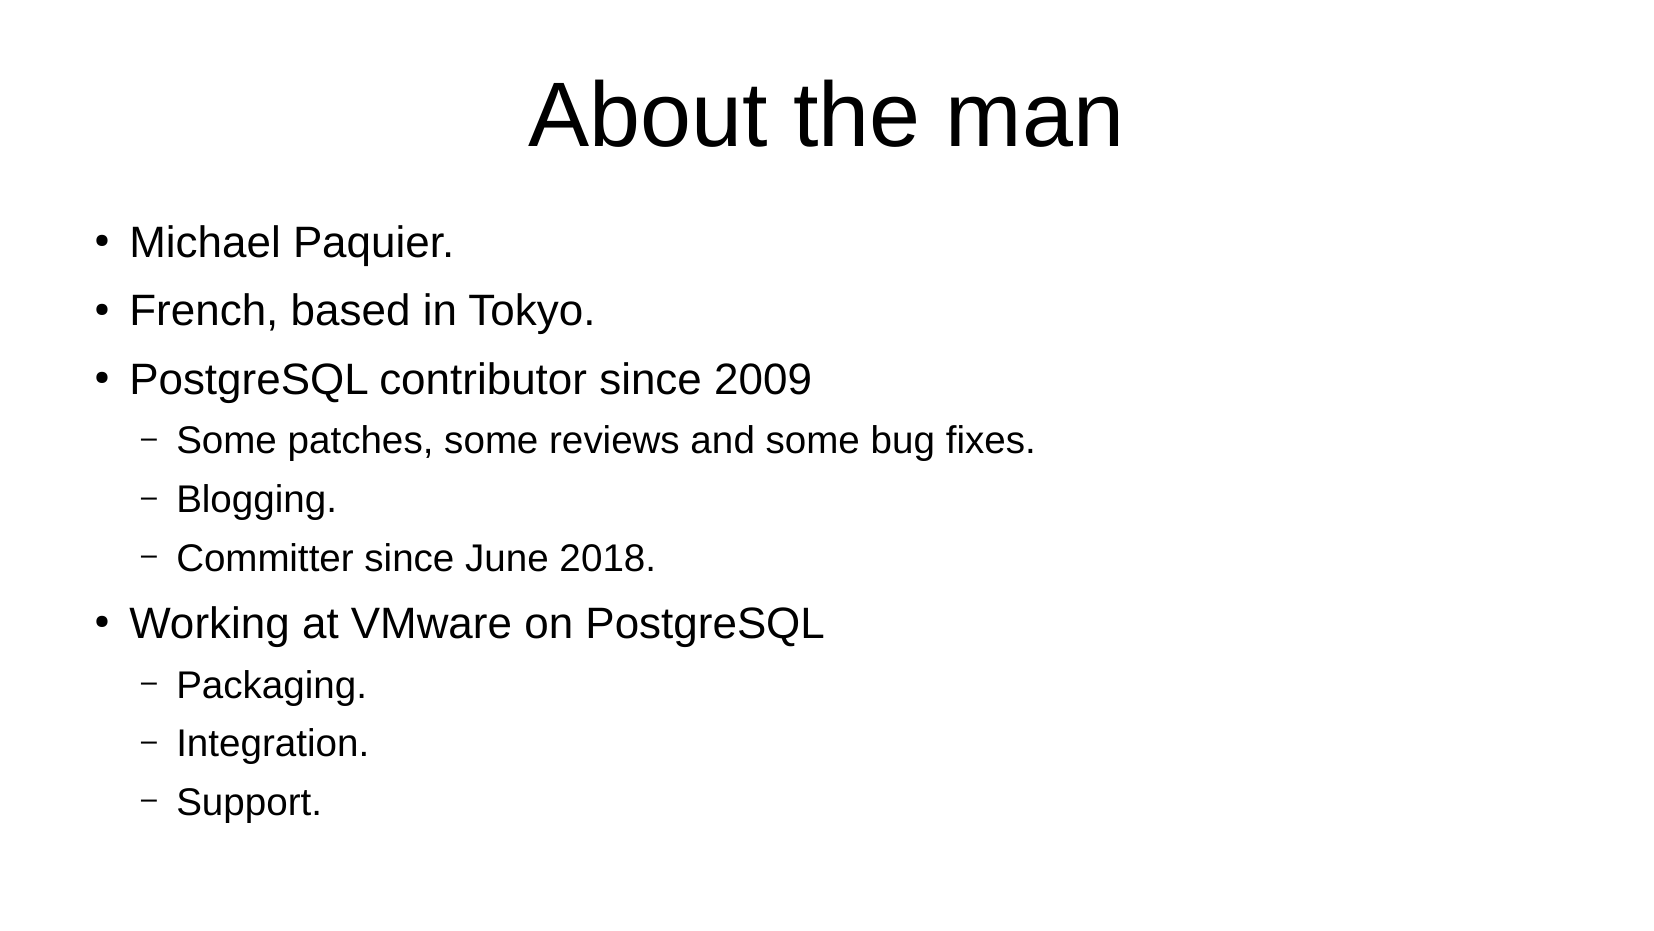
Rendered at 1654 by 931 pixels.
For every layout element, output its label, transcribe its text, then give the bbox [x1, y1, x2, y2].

list Michael Paquier. French, based in Tokyo. PostgreSQL contributor since 2009 Some patches, some reviews and some bug fixes. Blogging. Committer since June 2018. Working at VMware on PostgreSQL Packaging. Integration. Support. [82, 217, 1571, 826]
title About the man [82, 37, 1571, 193]
